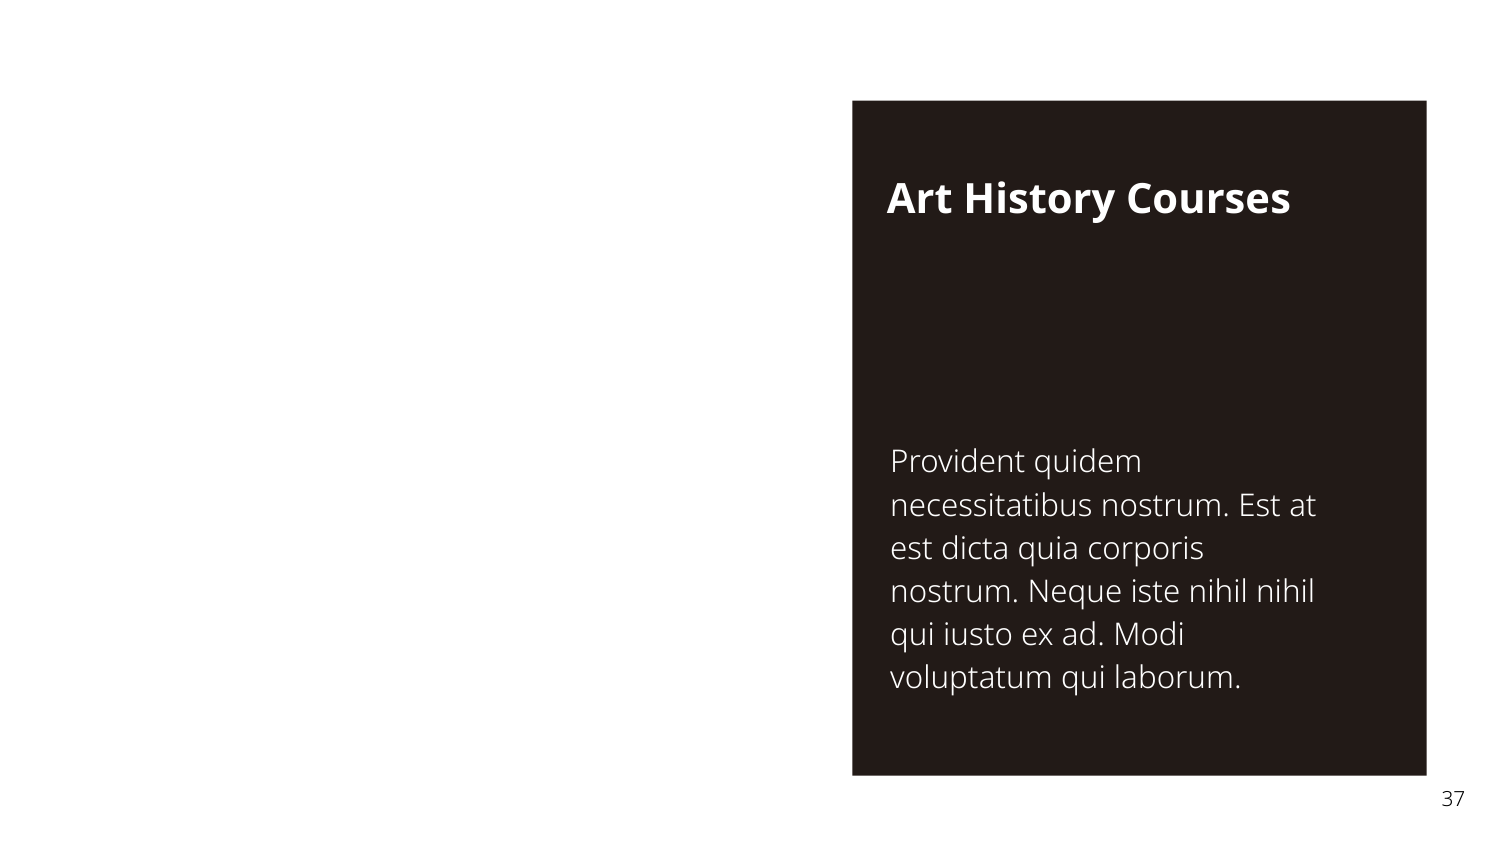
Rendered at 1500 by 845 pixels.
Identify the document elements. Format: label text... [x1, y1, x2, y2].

title Provident quidem necessitatibus nostrum. Est at est dicta quia corporis nostrum. Neque iste nihil nihil qui iusto ex ad. Modi voluptatum qui laborum. [875, 421, 1344, 753]
title Art History Courses [871, 168, 1426, 263]
